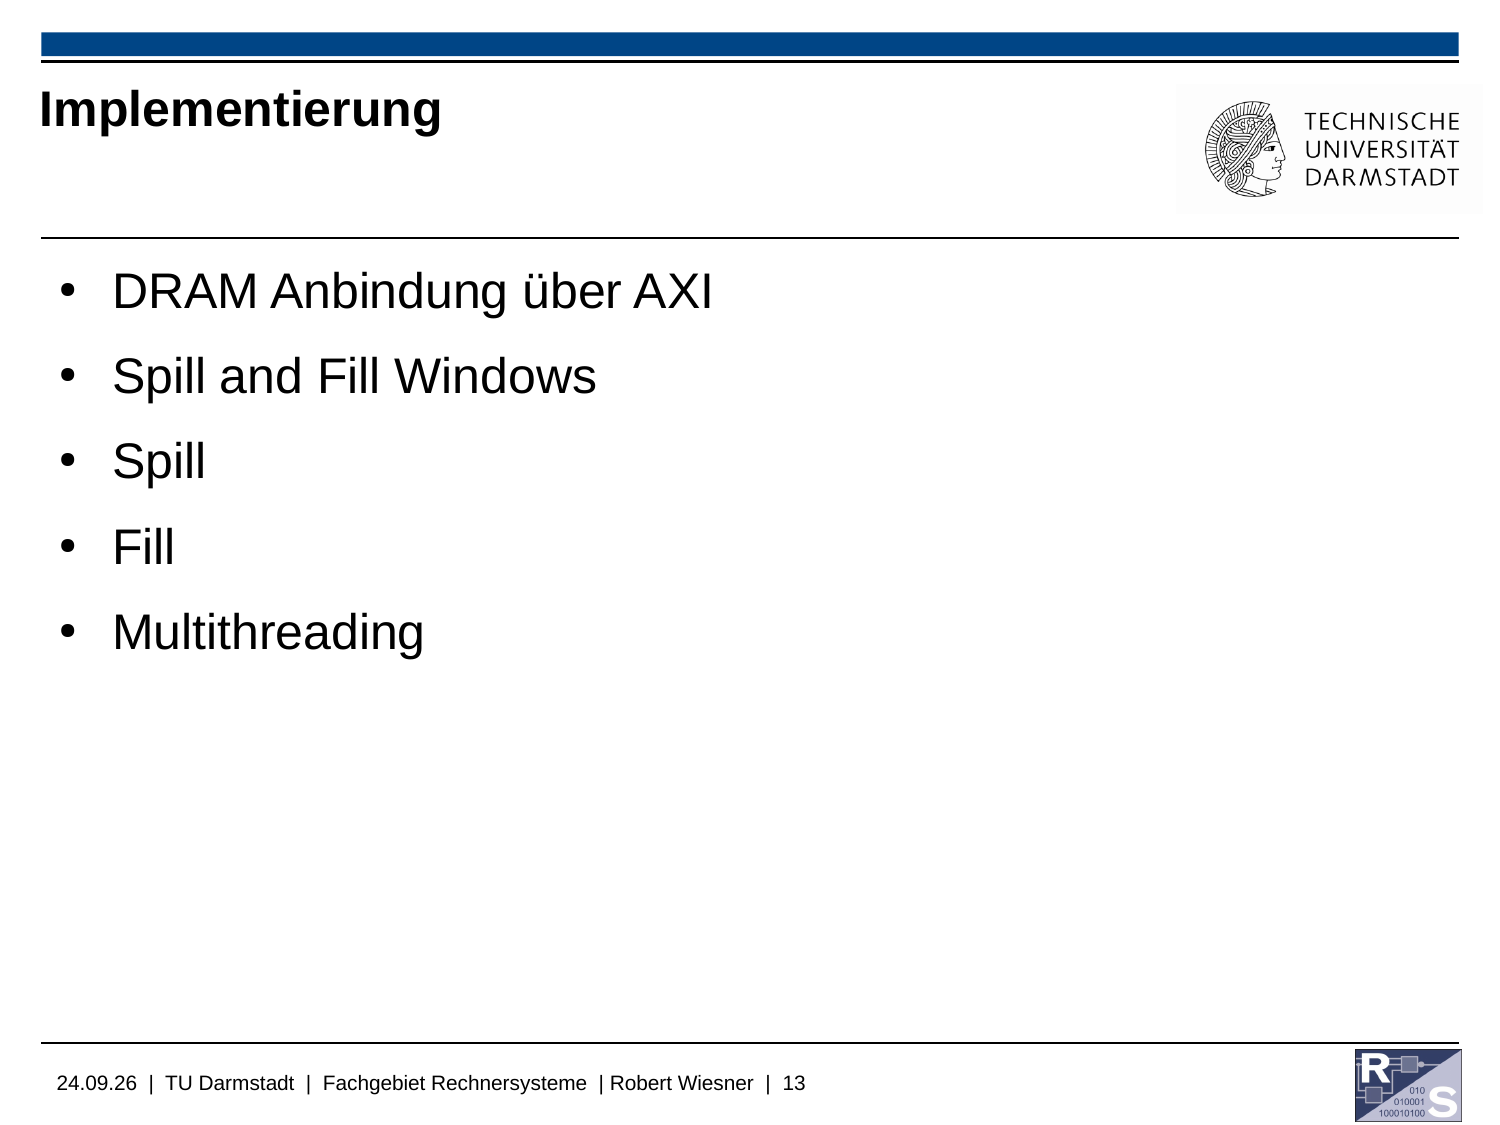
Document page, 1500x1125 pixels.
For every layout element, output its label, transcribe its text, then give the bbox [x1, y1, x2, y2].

list DRAM Anbindung über AXI Spill and Fill Windows Spill Fill Multithreading [41, 263, 1455, 1032]
title Implementierung [40, 33, 1130, 185]
picture [1355, 1049, 1462, 1122]
